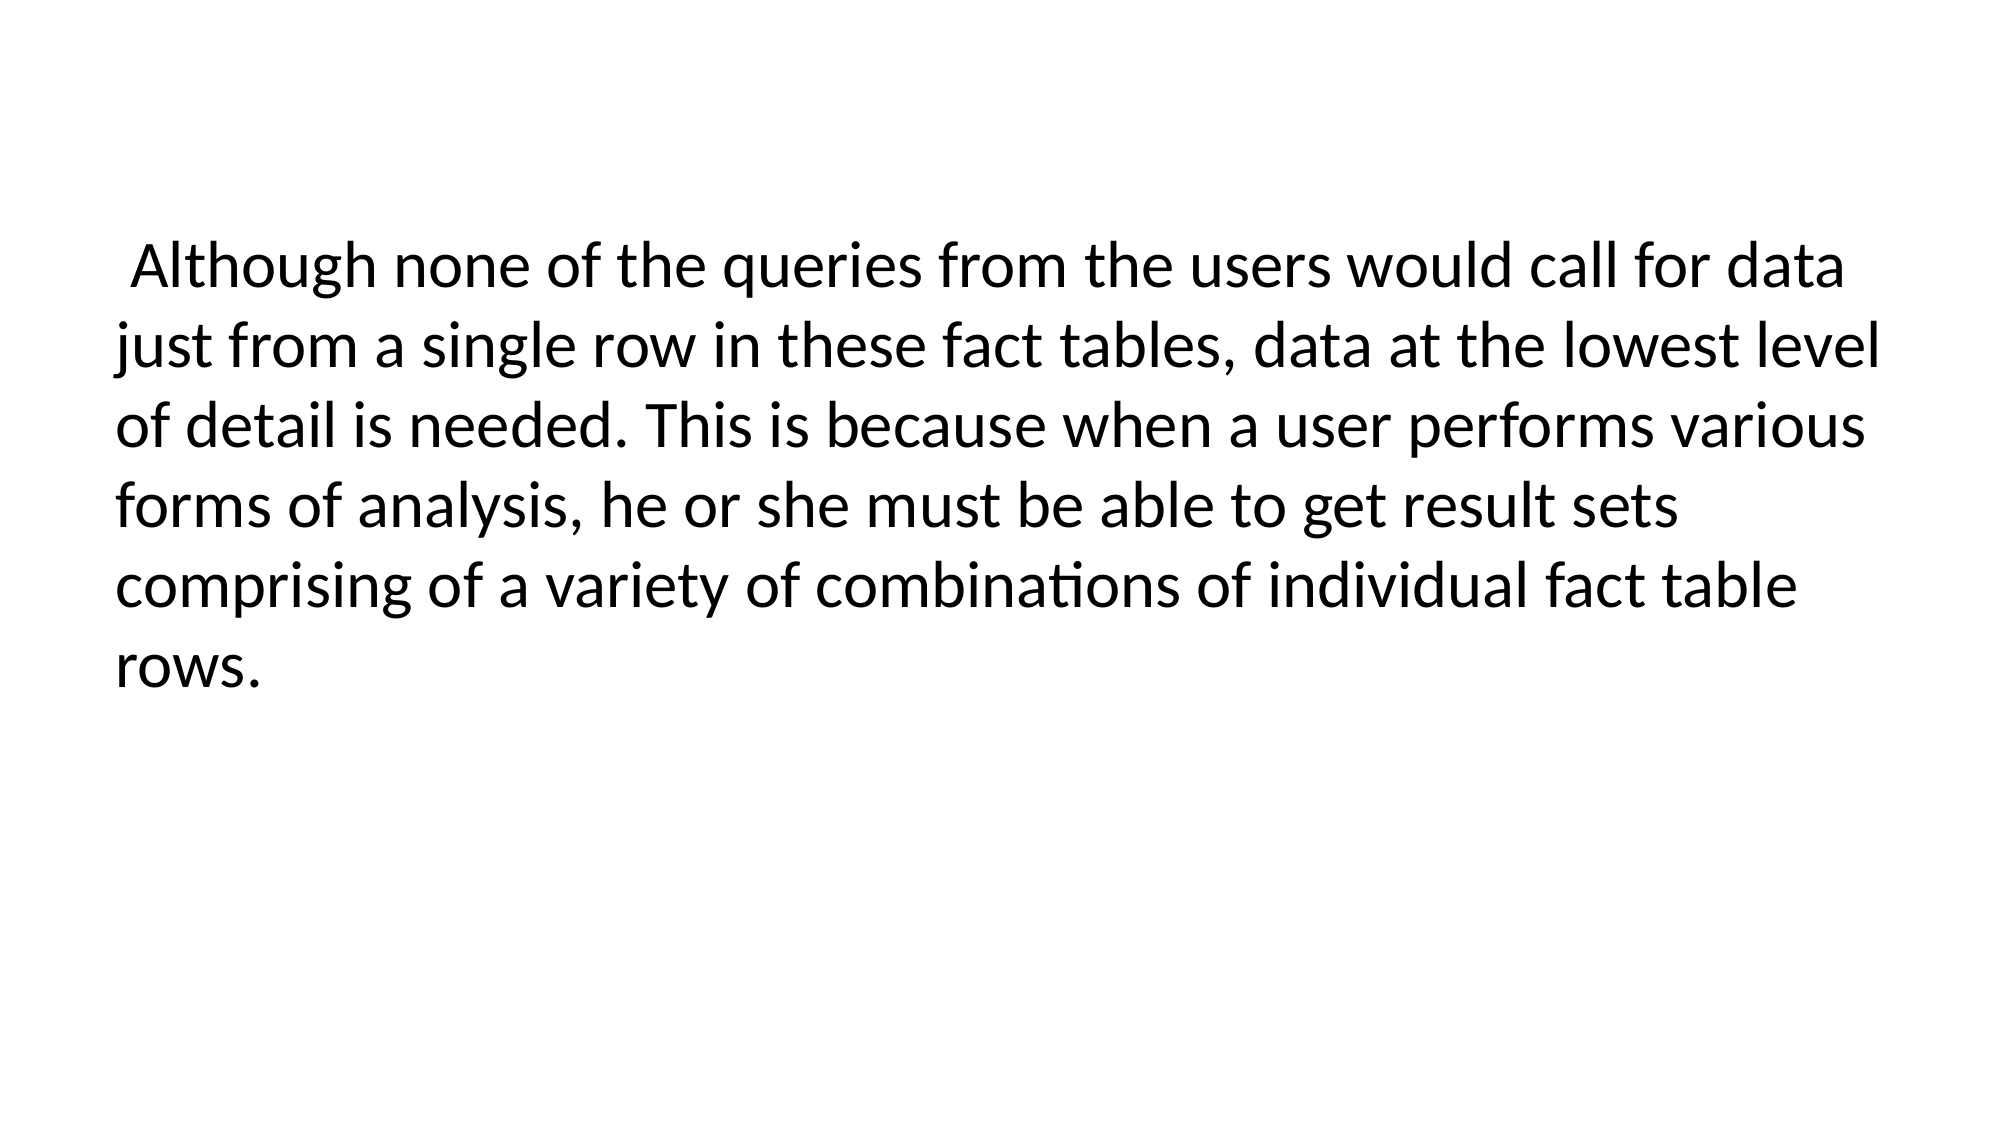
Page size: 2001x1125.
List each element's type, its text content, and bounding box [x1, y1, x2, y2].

text_box Although none of the queries from the users would call for data just from a single row in these fact tables, data at the lowest level of detail is needed. This is because when a user performs various forms of analysis, he or she must be able to get result sets comprising of a variety of combinations of individual fact table rows. [101, 213, 1927, 708]
